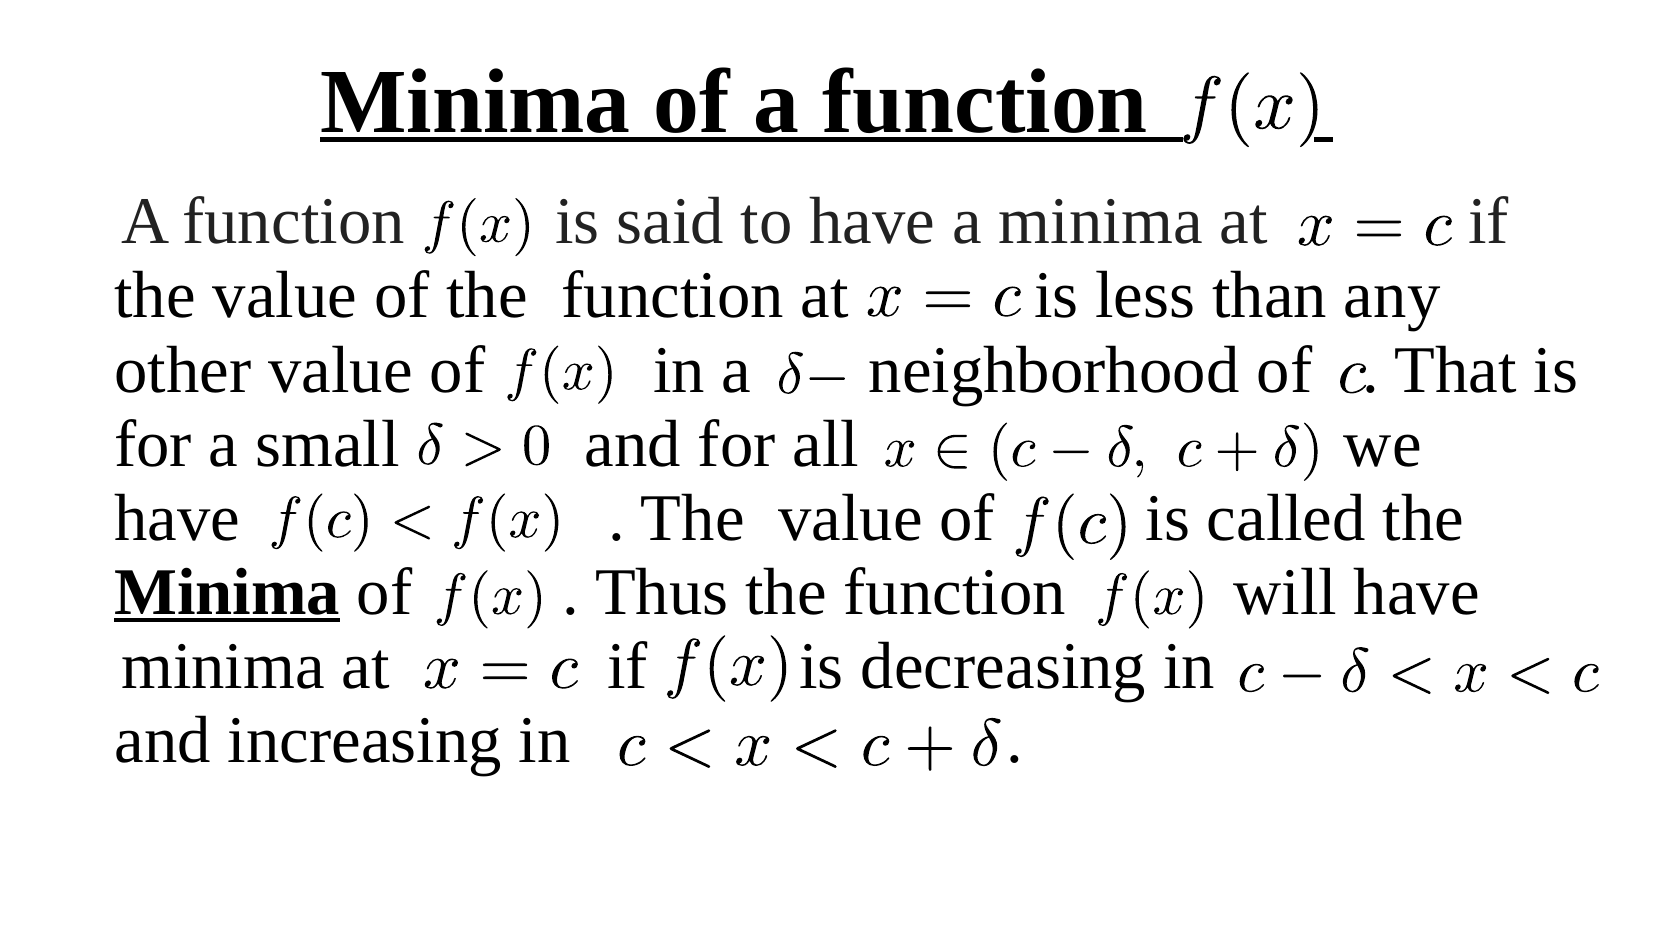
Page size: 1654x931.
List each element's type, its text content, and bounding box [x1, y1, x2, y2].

text_box [778, 351, 845, 394]
text_box [436, 570, 542, 629]
text_box [1239, 647, 1599, 695]
text_box [424, 198, 530, 257]
title Minima of a function [82, 37, 1571, 166]
text_box [1015, 493, 1126, 560]
text_box [1298, 215, 1452, 246]
text_box [271, 493, 559, 552]
text_box [666, 635, 787, 702]
text_box [885, 422, 1318, 481]
text_box [619, 717, 1001, 771]
text_box [507, 345, 612, 404]
text_box [418, 422, 549, 467]
text_box [424, 658, 578, 689]
text_box [1340, 363, 1367, 394]
text_box [1183, 72, 1318, 148]
text_box [1097, 570, 1203, 629]
text_box [867, 286, 1021, 317]
subtitle A function is said to have a minima at if the value of the function at is less than any other value of in a neighborhood of . That is for a small and for all we have . The value of is called the Minima of . Thus the function will have minima at if is decreasing in and increasing in . [47, 184, 1607, 886]
